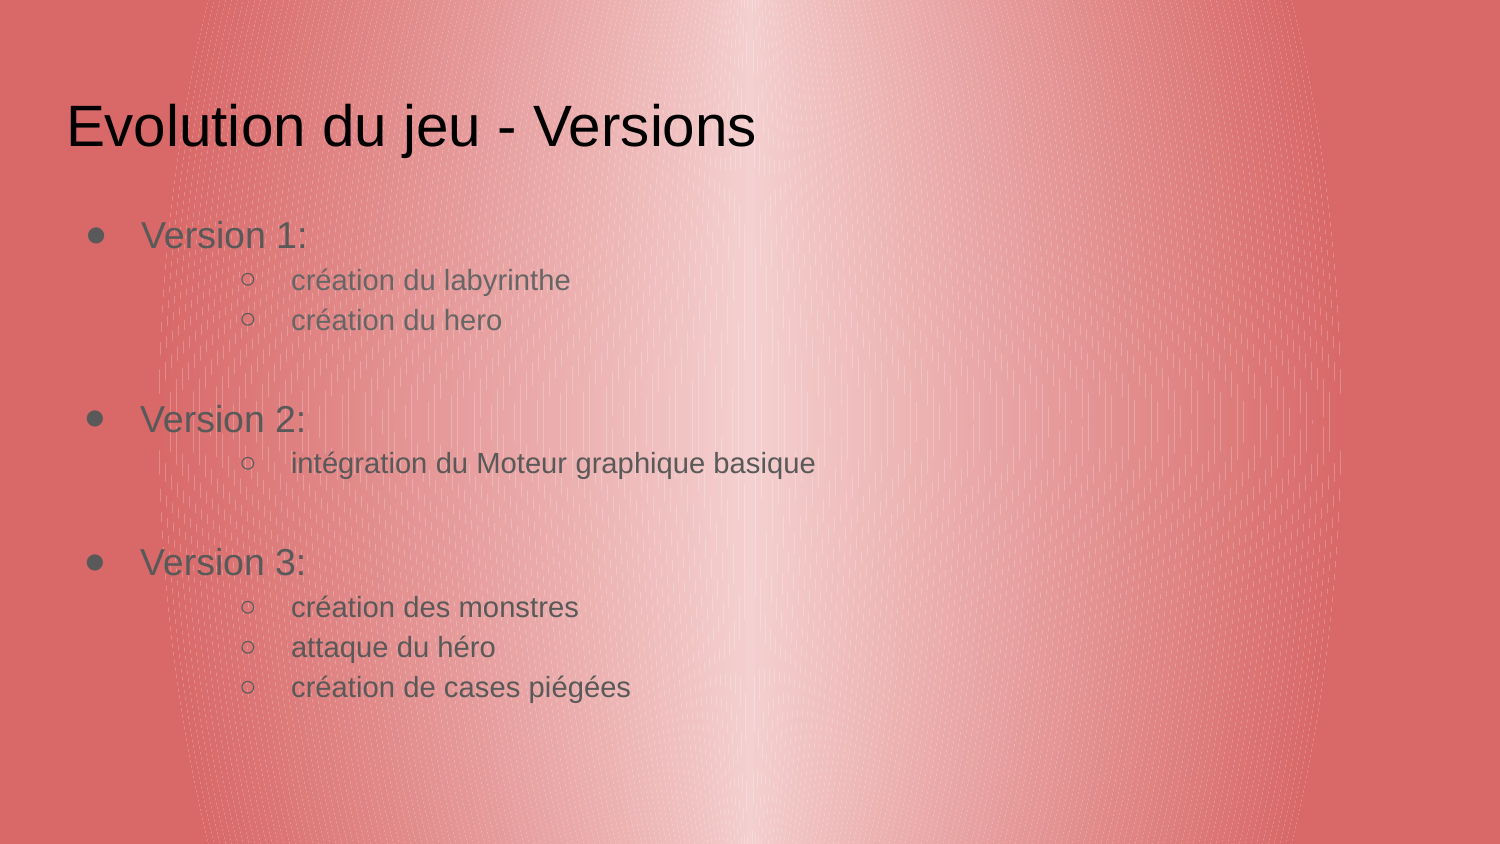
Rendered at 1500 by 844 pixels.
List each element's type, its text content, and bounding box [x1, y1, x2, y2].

list Version 1: création du labyrinthe création du hero Version 2: intégration du Moteur graphique basique Version 3: création des monstres attaque du héro création de cases piégées [51, 189, 1449, 750]
title Evolution du jeu - Versions [51, 72, 1449, 167]
